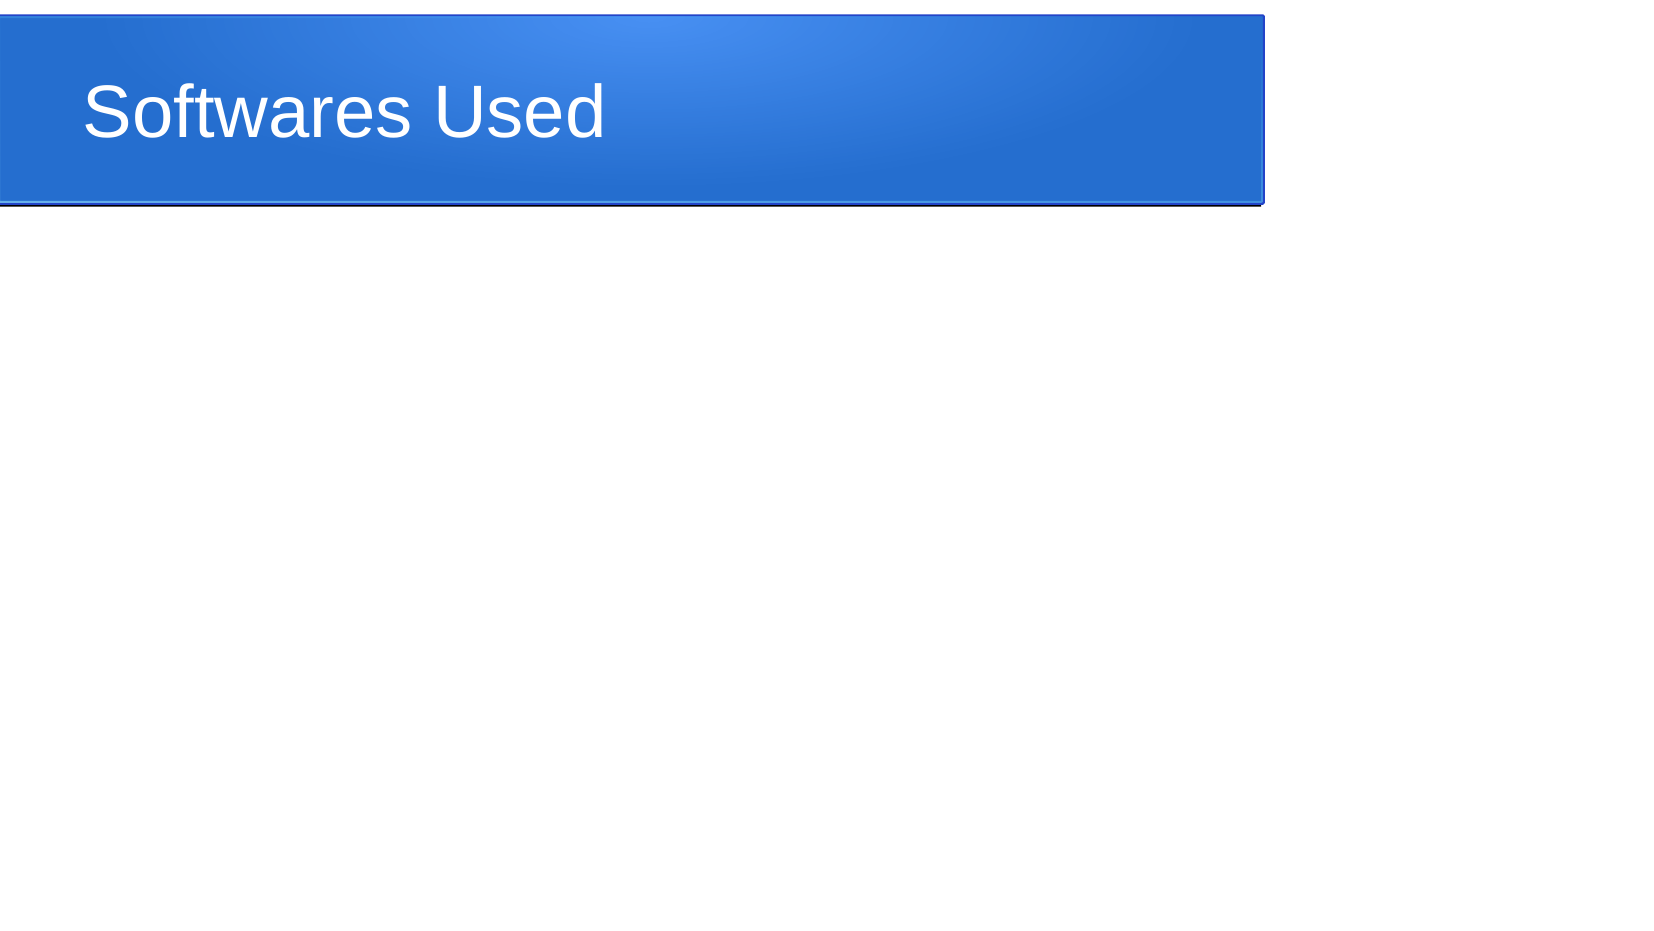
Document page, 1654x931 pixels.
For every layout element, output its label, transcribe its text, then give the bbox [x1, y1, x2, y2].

title Softwares Used [82, 35, 1235, 189]
